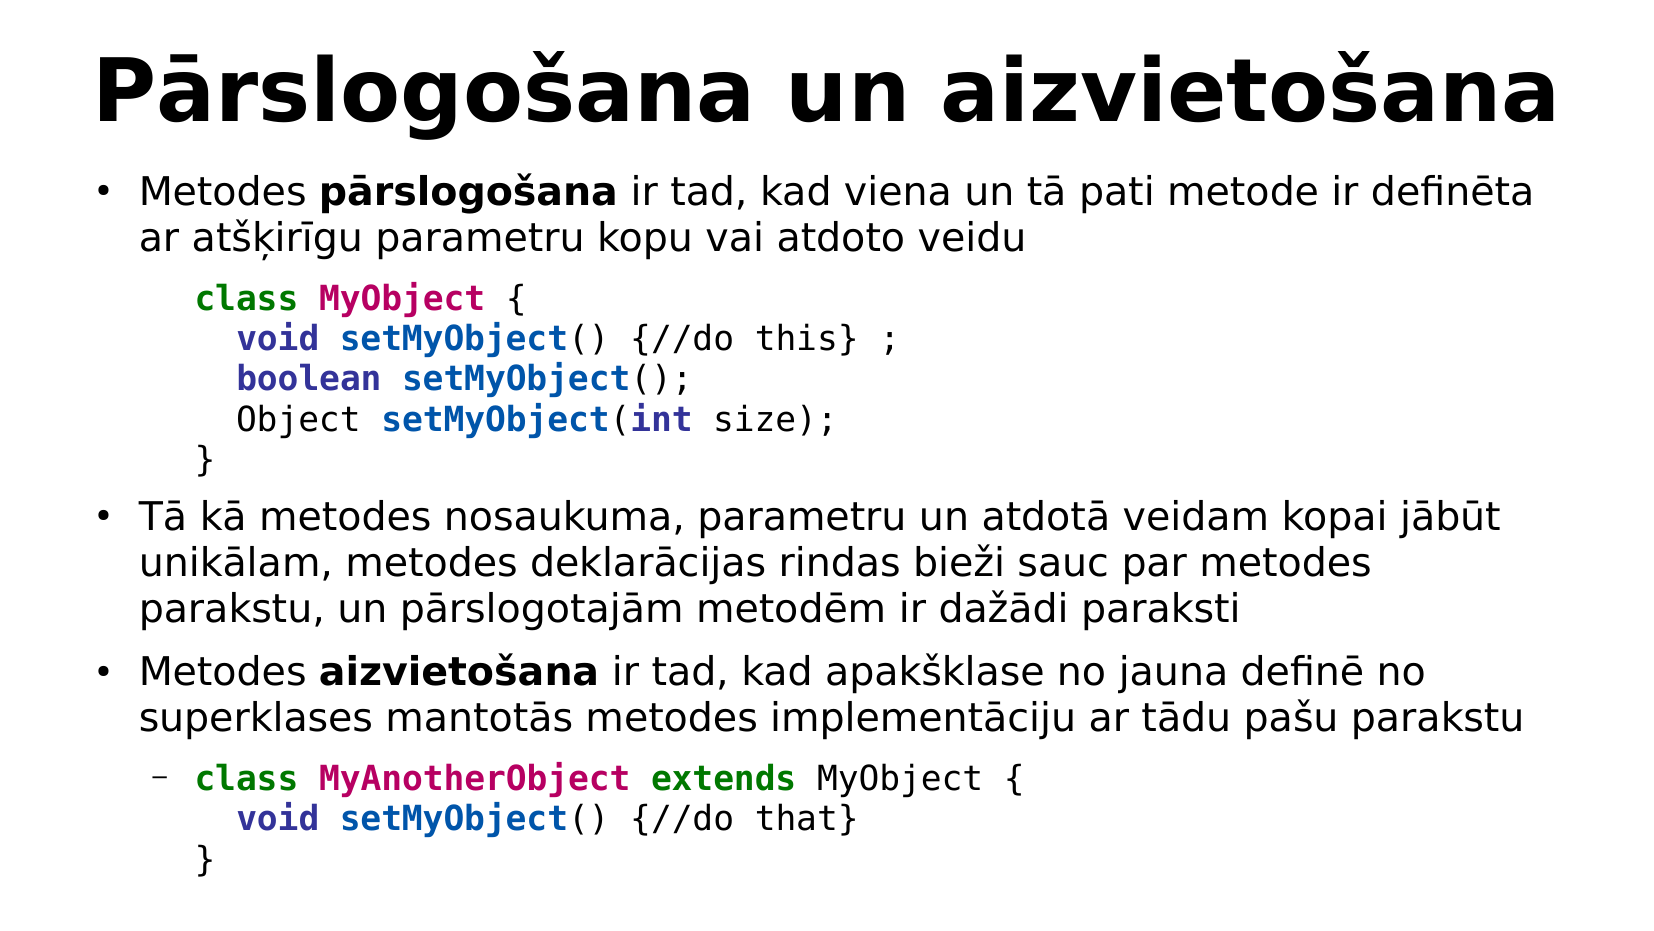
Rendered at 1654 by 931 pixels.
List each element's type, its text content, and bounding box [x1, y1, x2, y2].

list Metodes pārslogošana ir tad, kad viena un tā pati metode ir definēta ar atšķirīgu parametru kopu vai atdoto veidu class MyObject { void setMyObject() {//do this} ; boolean setMyObject(); Object setMyObject(int size); } Tā kā metodes nosaukuma, parametru un atdotā veidam kopai jābūt unikālam, metodes deklarācijas rindas bieži sauc par metodes parakstu, un pārslogotajām metodēm ir dažādi paraksti Metodes aizvietošana ir tad, kad apakšklase no jauna definē no superklases mantotās metodes implementāciju ar tādu pašu parakstu class MyAnotherObject extends MyObject { void setMyObject() {//do that} } [82, 168, 1538, 889]
title Pārslogošana un aizvietošana [82, 37, 1571, 147]
